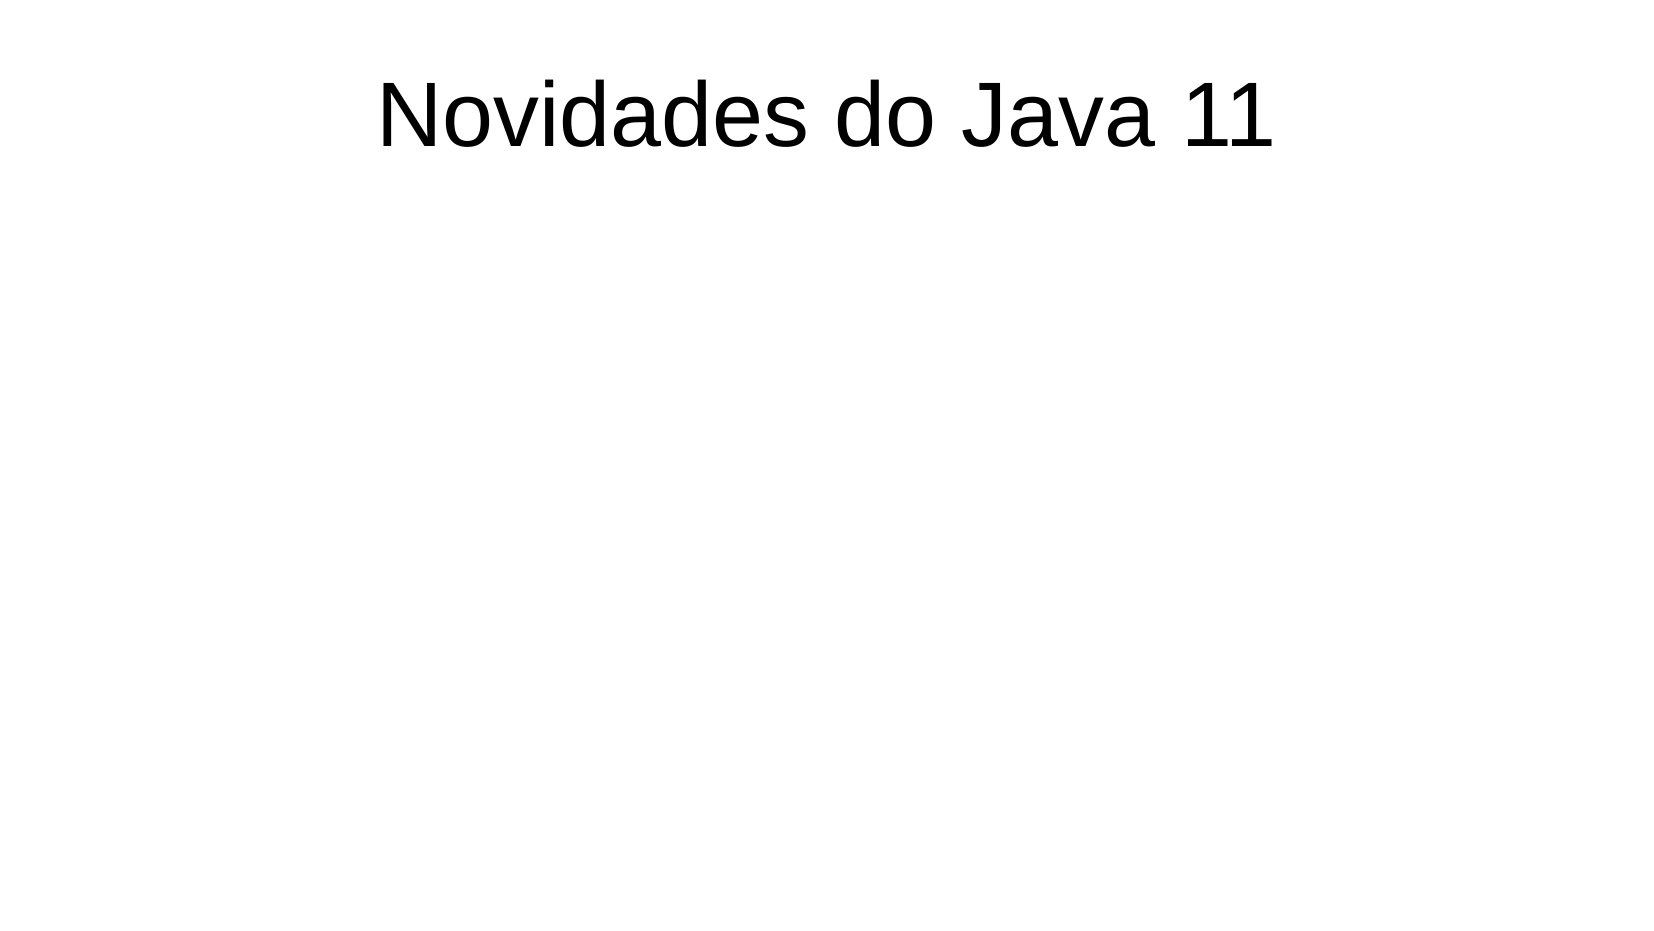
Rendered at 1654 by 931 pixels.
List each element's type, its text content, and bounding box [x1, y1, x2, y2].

title Novidades do Java 11 [82, 37, 1571, 193]
